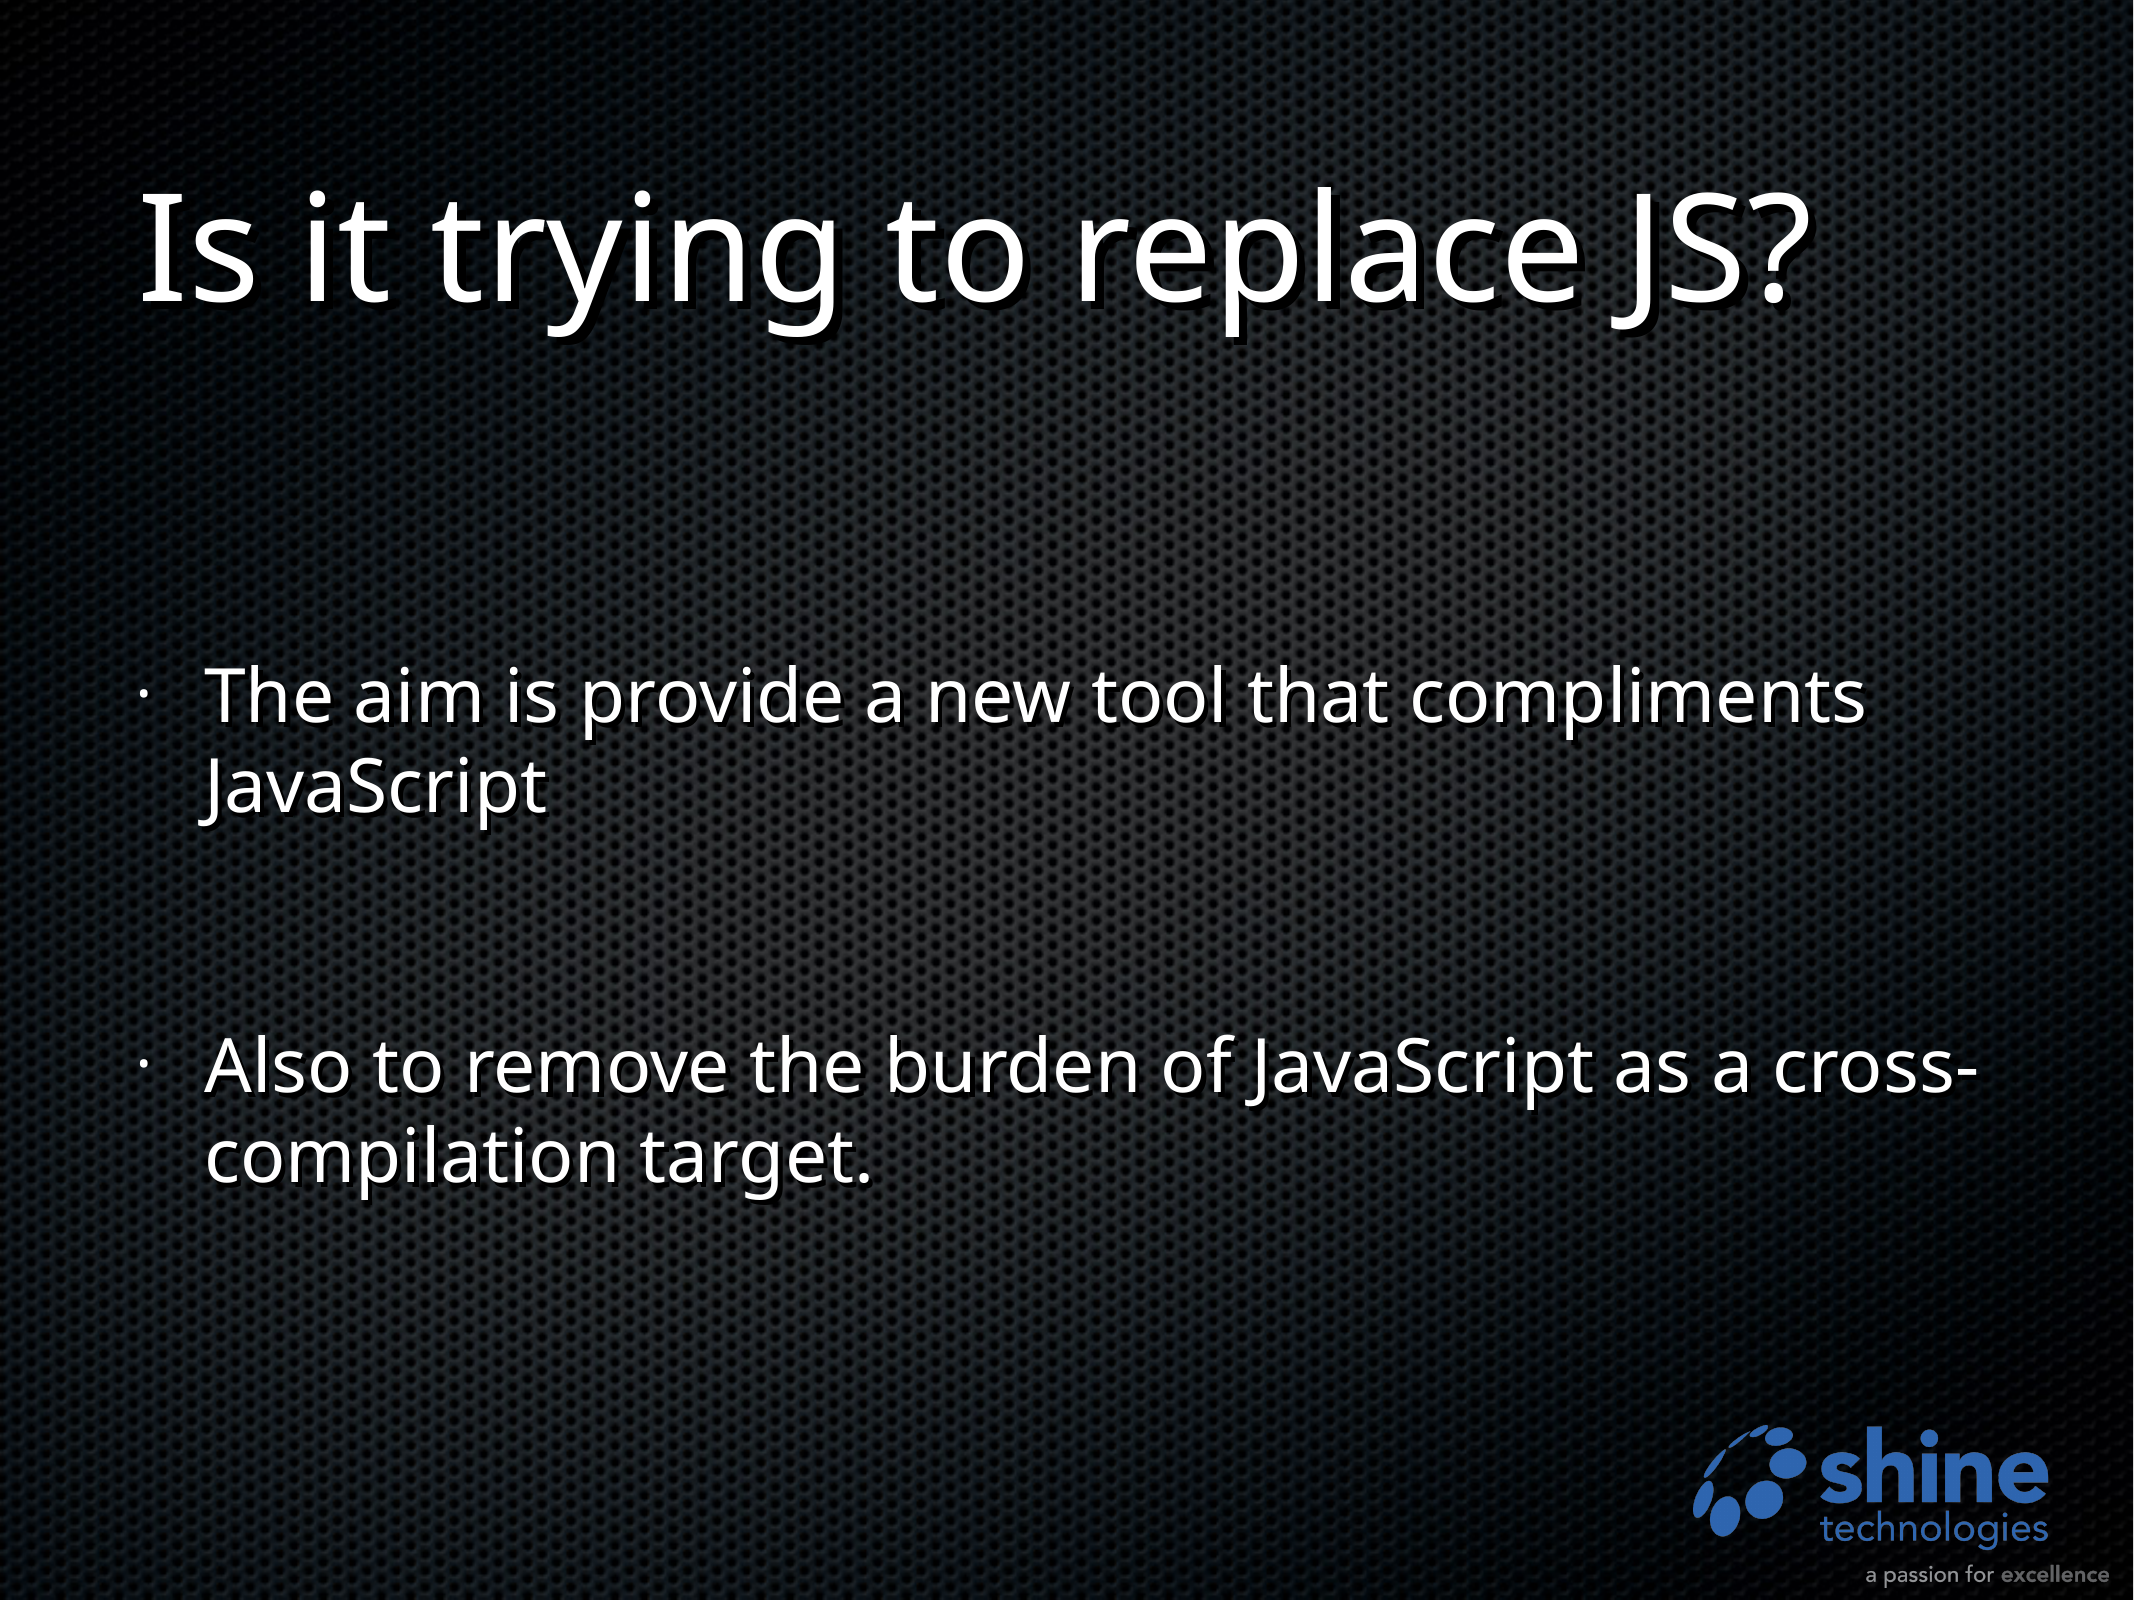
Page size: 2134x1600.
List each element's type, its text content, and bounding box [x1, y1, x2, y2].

list The aim is provide a new tool that compliments JavaScript Also to remove the burden of JavaScript as a cross-compilation target. [129, 454, 2005, 1392]
title Is it trying to replace JS? [129, 41, 2005, 442]
picture [0, 0, 2134, 1600]
